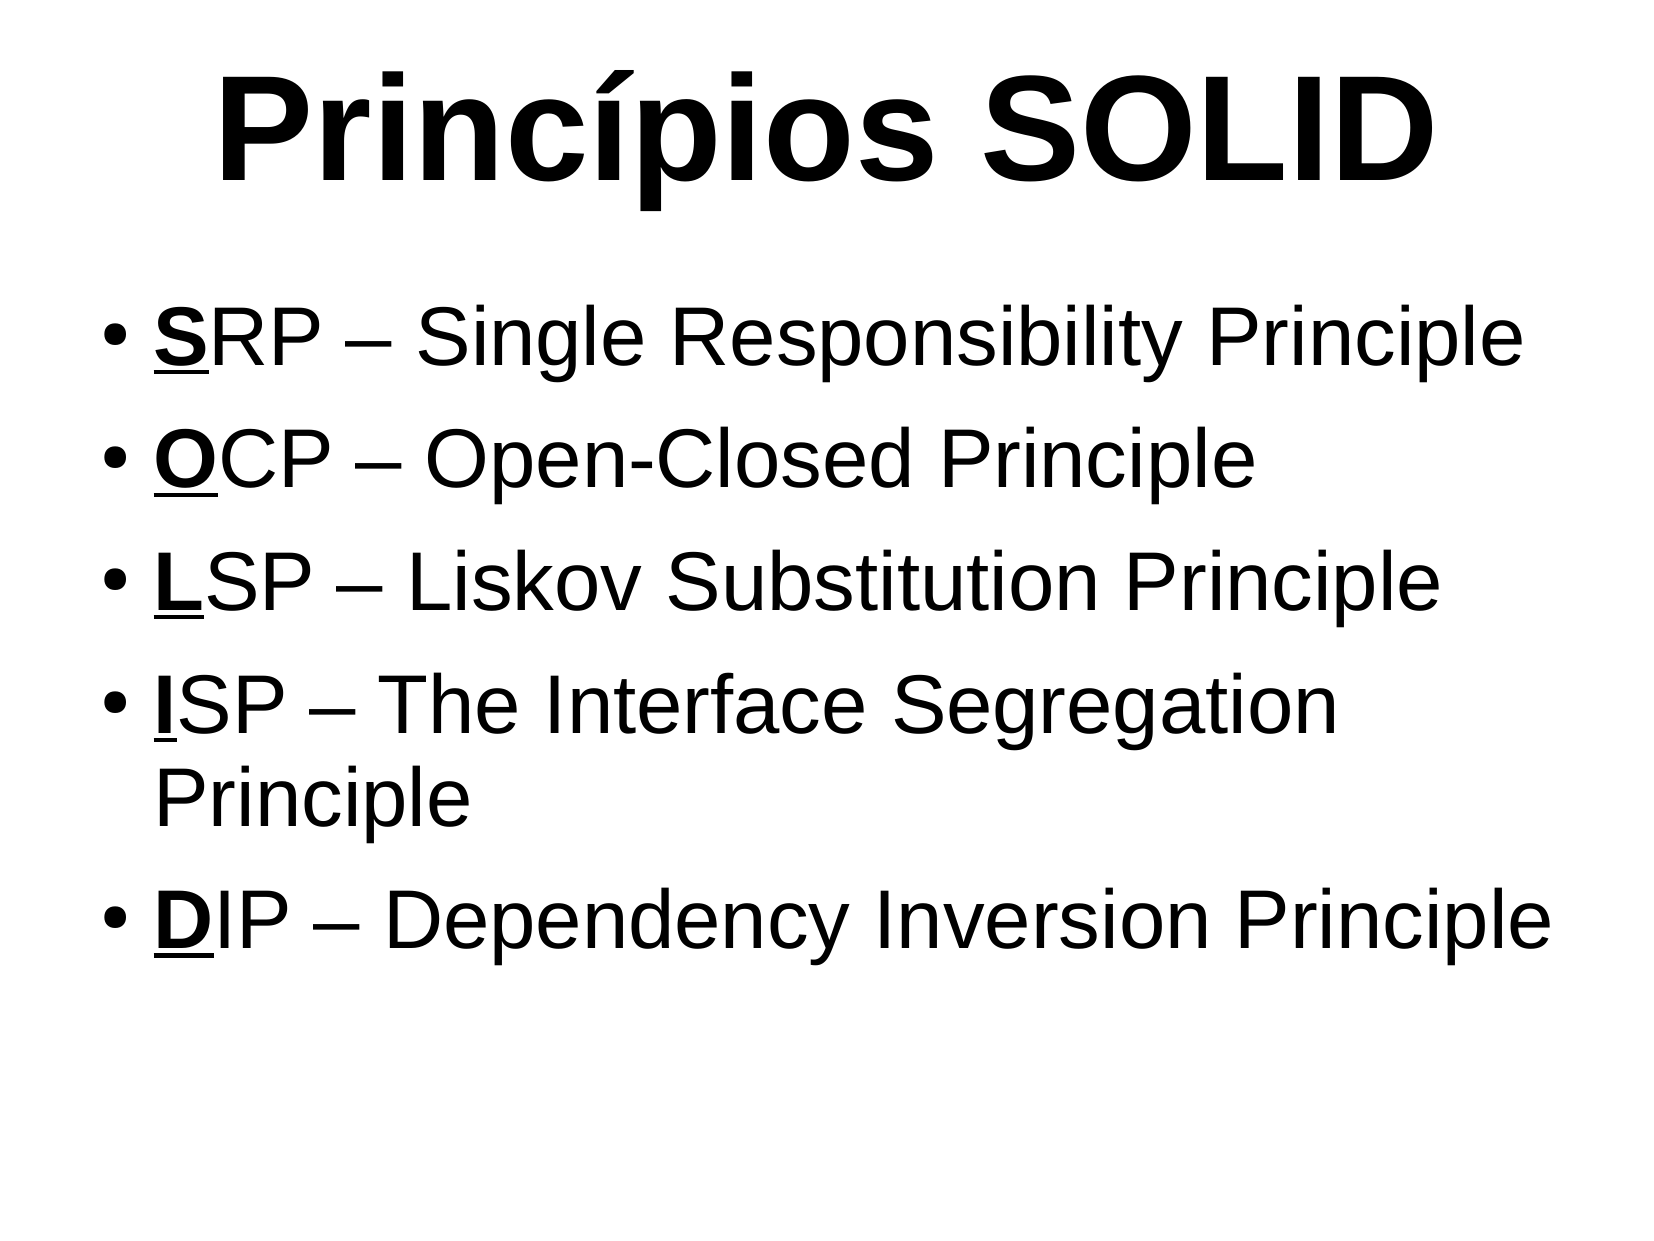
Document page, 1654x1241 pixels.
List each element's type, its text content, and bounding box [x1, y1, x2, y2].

title Princípios SOLID [0, 0, 1654, 257]
list SRP – Single Responsibility Principle OCP – Open-Closed Principle LSP – Liskov Substitution Principle ISP – The Interface Segregation Principle DIP – Dependency Inversion Principle [82, 290, 1571, 1109]
